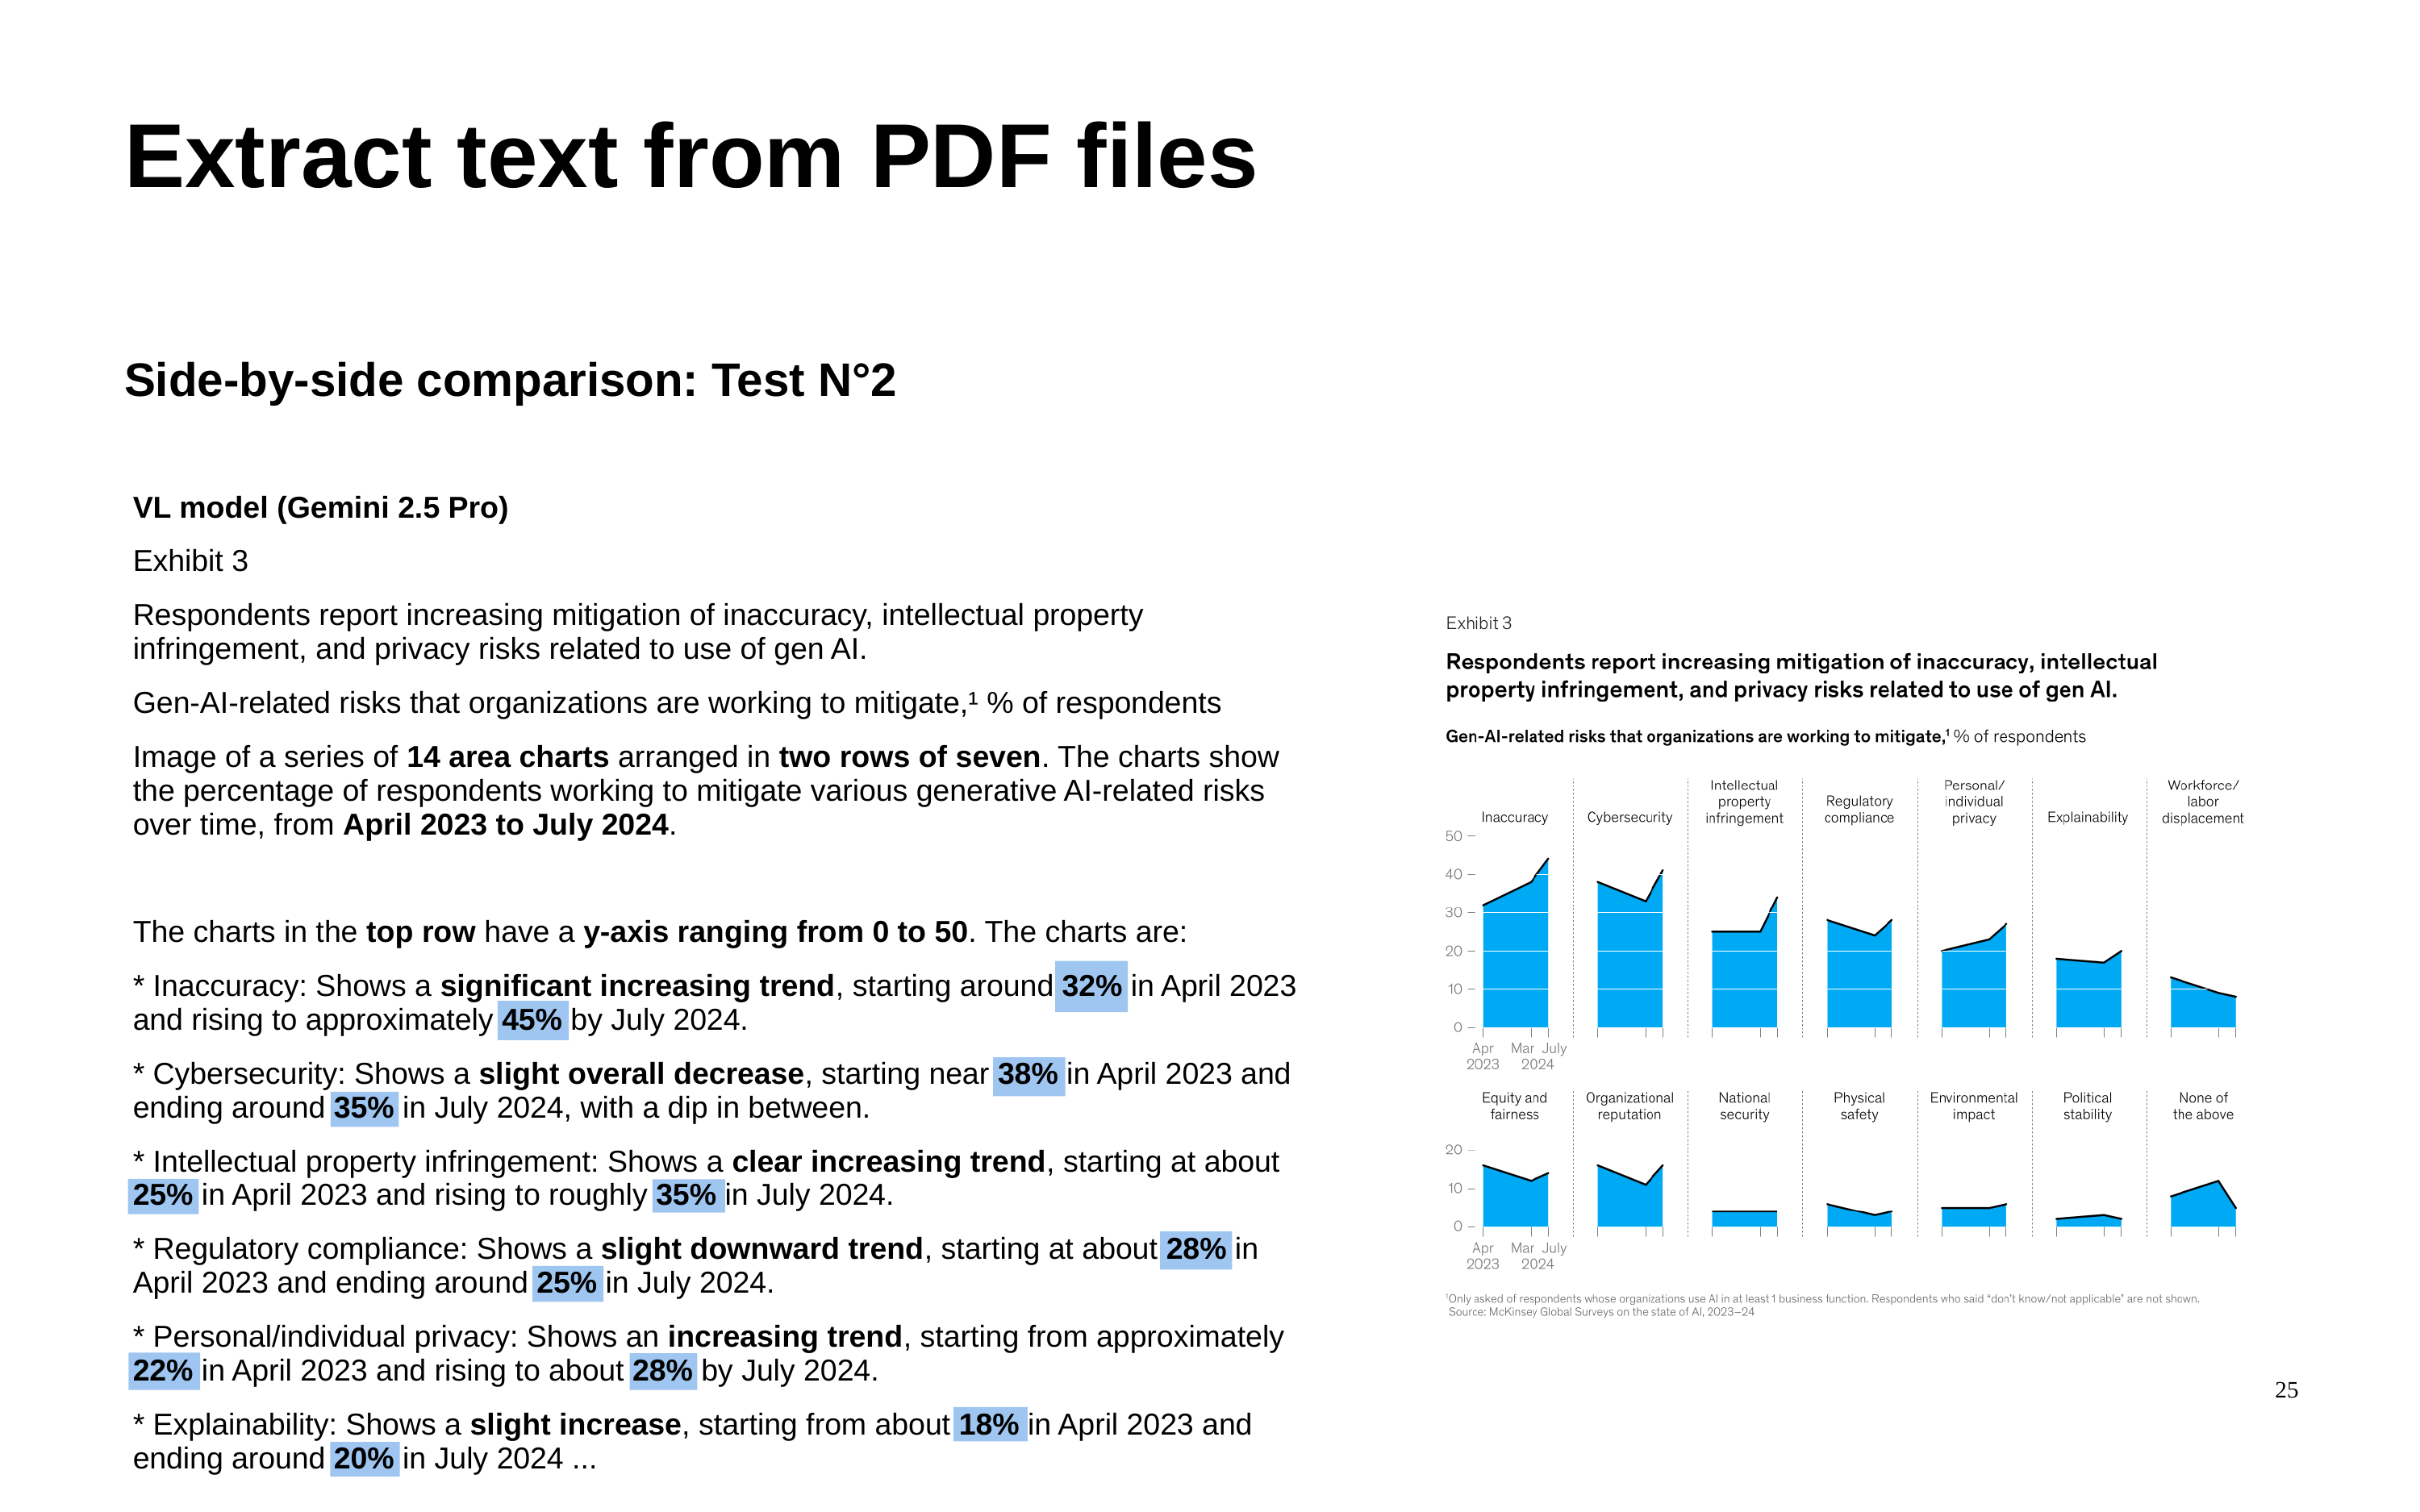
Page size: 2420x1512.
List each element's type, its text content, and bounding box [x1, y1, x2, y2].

text_box Extract text from PDF files [112, 61, 2173, 251]
picture [1417, 604, 2300, 1332]
text_box Side-by-side comparison: Test N°2 [112, 322, 2118, 413]
text_box VL model (Gemini 2.5 Pro) Exhibit 3 Respondents report increasing mitigation of inaccuracy, intellectual property infringement, and privacy risks related to use of gen AI. Gen-AI-related risks that organizations are working to mitigate,¹ % of respondents Image of a series of 14 area charts arranged in two rows of seven. The charts show the percentage of respondents working to mitigate various generative AI-related risks over time, from April 2023 to July 2024. The charts in the top row have a y-axis ranging from 0 to 50. The charts are: * Inaccuracy: Shows a significant increasing trend, starting around 32% in April 2023 and rising to approximately 45% by July 2024. * Cybersecurity: Shows a slight overall decrease, starting near 38% in April 2023 and ending around 35% in July 2024, with a dip in between. * Intellectual property infringement: Shows a clear increasing trend, starting at about 25% in April 2023 and rising to roughly 35% in July 2024. * Regulatory compliance: Shows a slight downward trend, starting at about 28% in April 2023 and ending around 25% in July 2024. * Personal/individual privacy: Shows an increasing trend, starting from approximately 22% in April 2023 and rising to about 28% by July 2024. * Explainability: Shows a slight increase, starting from about 18% in April 2023 and ending around 20% in July 2024 ... [121, 484, 1332, 1481]
